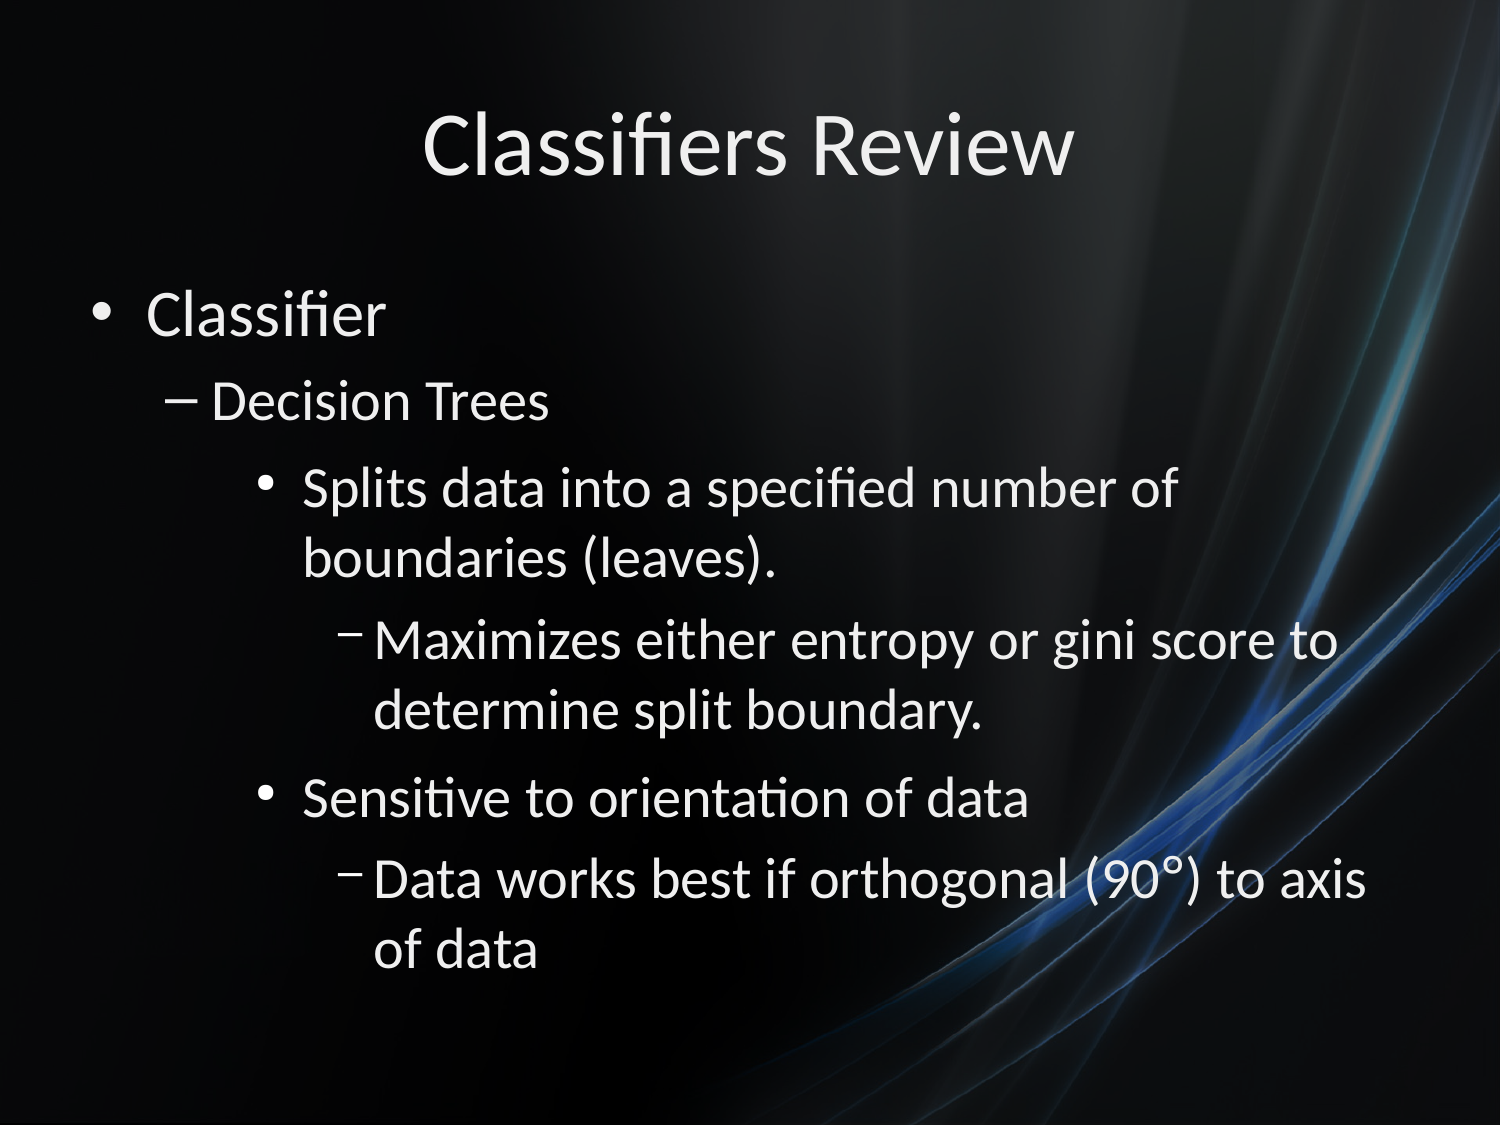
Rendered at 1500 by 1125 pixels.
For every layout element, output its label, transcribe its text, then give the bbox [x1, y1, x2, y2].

title Classifiers Review [75, 45, 1425, 233]
picture [0, 0, 1500, 1125]
list Classifier Decision Trees Splits data into a specified number of boundaries (leaves). Maximizes either entropy or gini score to determine split boundary. Sensitive to orientation of data Data works best if orthogonal (90°) to axis of data [75, 262, 1425, 1005]
